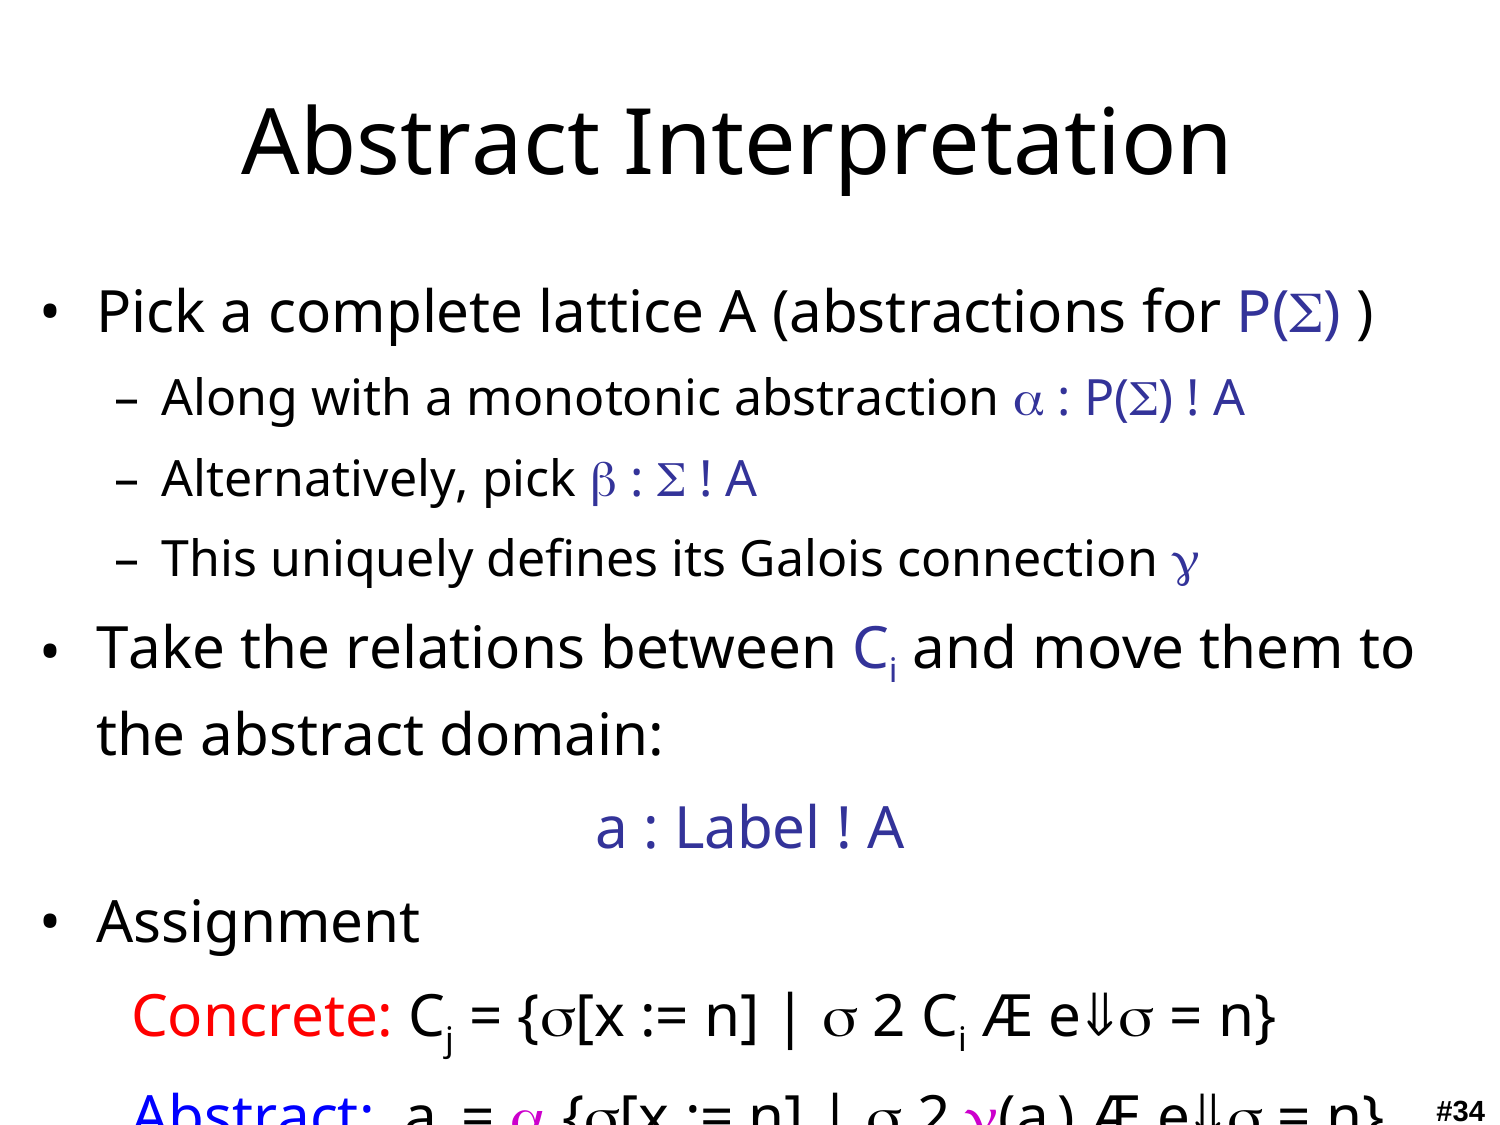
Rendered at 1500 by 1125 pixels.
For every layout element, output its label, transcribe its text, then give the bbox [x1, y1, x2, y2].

list Pick a complete lattice A (abstractions for P() ) Along with a monotonic abstraction  : P() ! A Alternatively, pick  :  ! A This uniquely defines its Galois connection  Take the relations between Ci and move them to the abstract domain: a : Label ! A Assignment Concrete: Cj = {[x := n] |  2 Ci Æ e = n} Abstract: aj =  {[x := n] |  2 (ai) Æ e = n} [24, 262, 1476, 1104]
title Abstract Interpretation [24, 45, 1476, 233]
